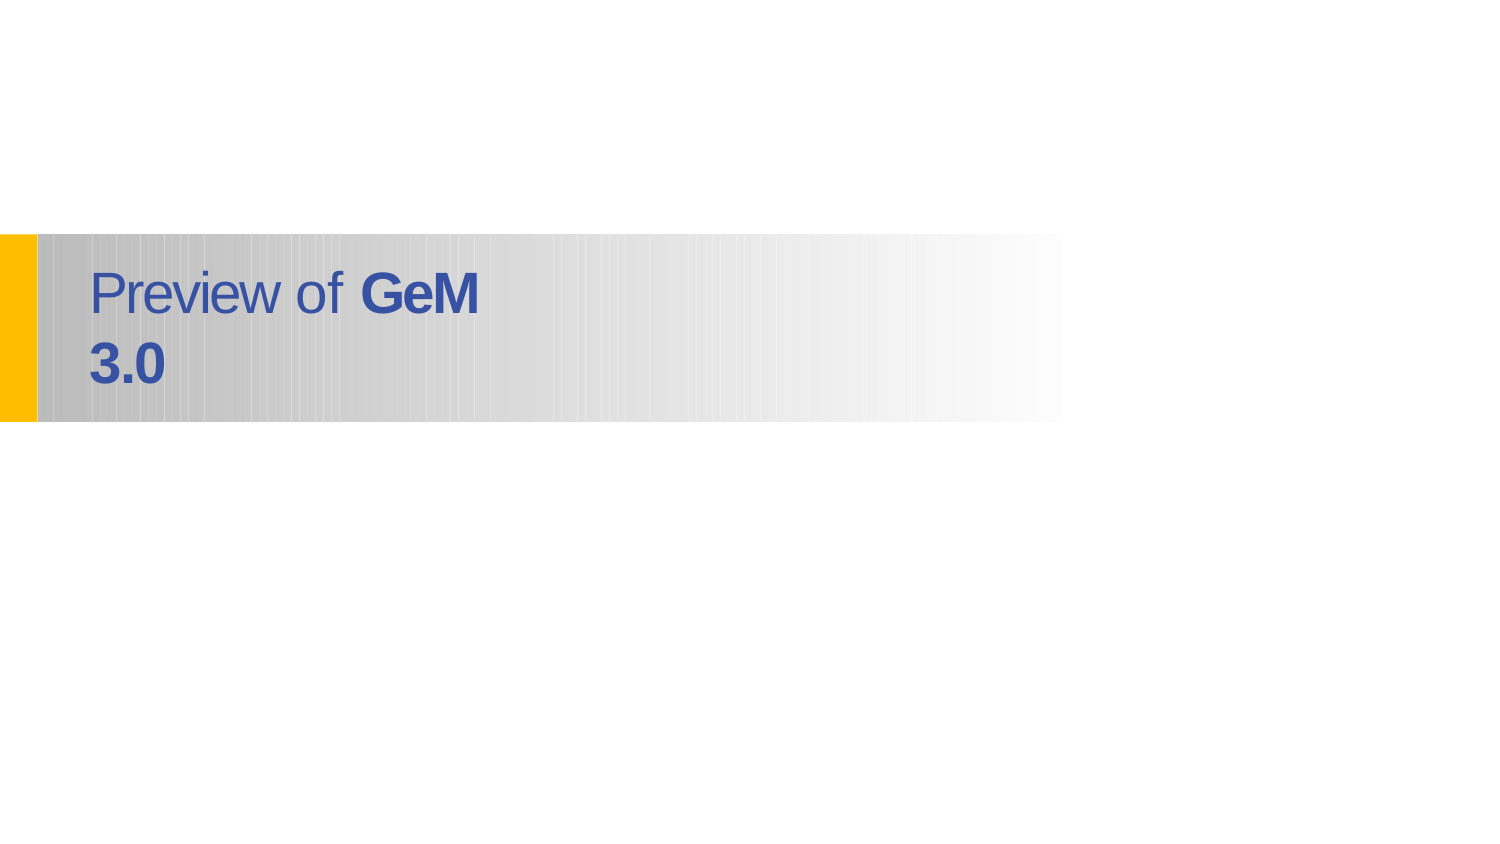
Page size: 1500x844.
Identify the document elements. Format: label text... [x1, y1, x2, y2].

text_box Preview of GeM 3.0 [87, 252, 562, 396]
text_box [0, 234, 38, 422]
